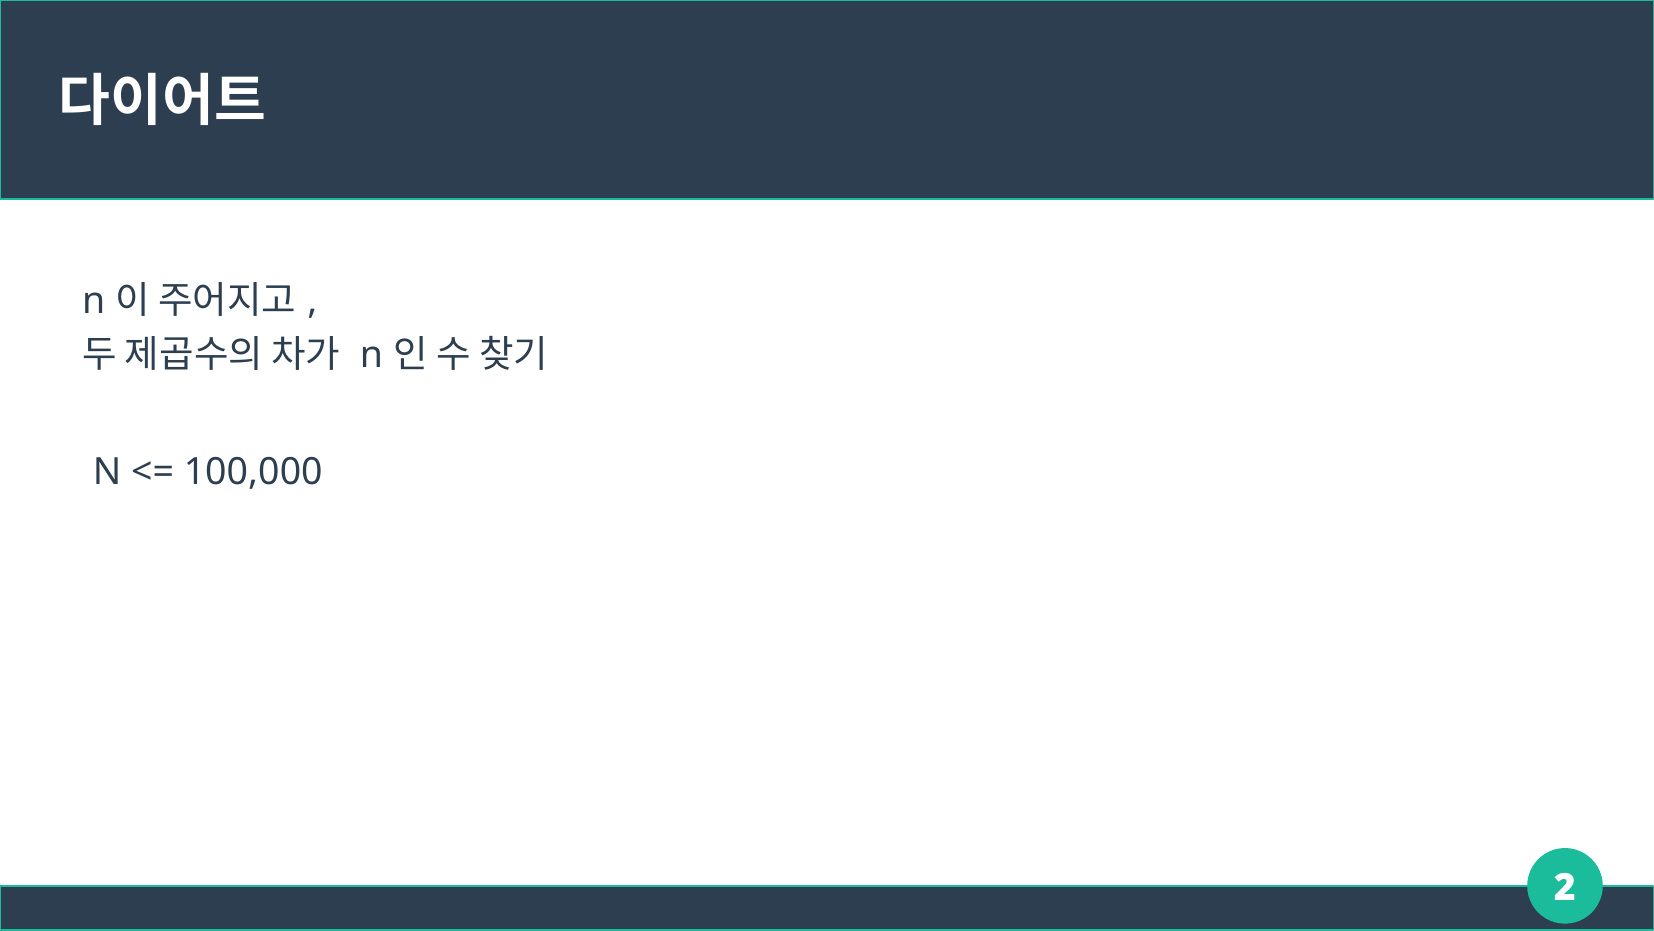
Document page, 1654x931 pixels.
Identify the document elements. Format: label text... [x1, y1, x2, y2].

text_box N <= 100,000 [78, 437, 338, 504]
title 다이어트 [59, 37, 1595, 156]
text_box n이 주어지고, 두 제곱수의 차가 n인 수 찾기 [67, 262, 563, 438]
